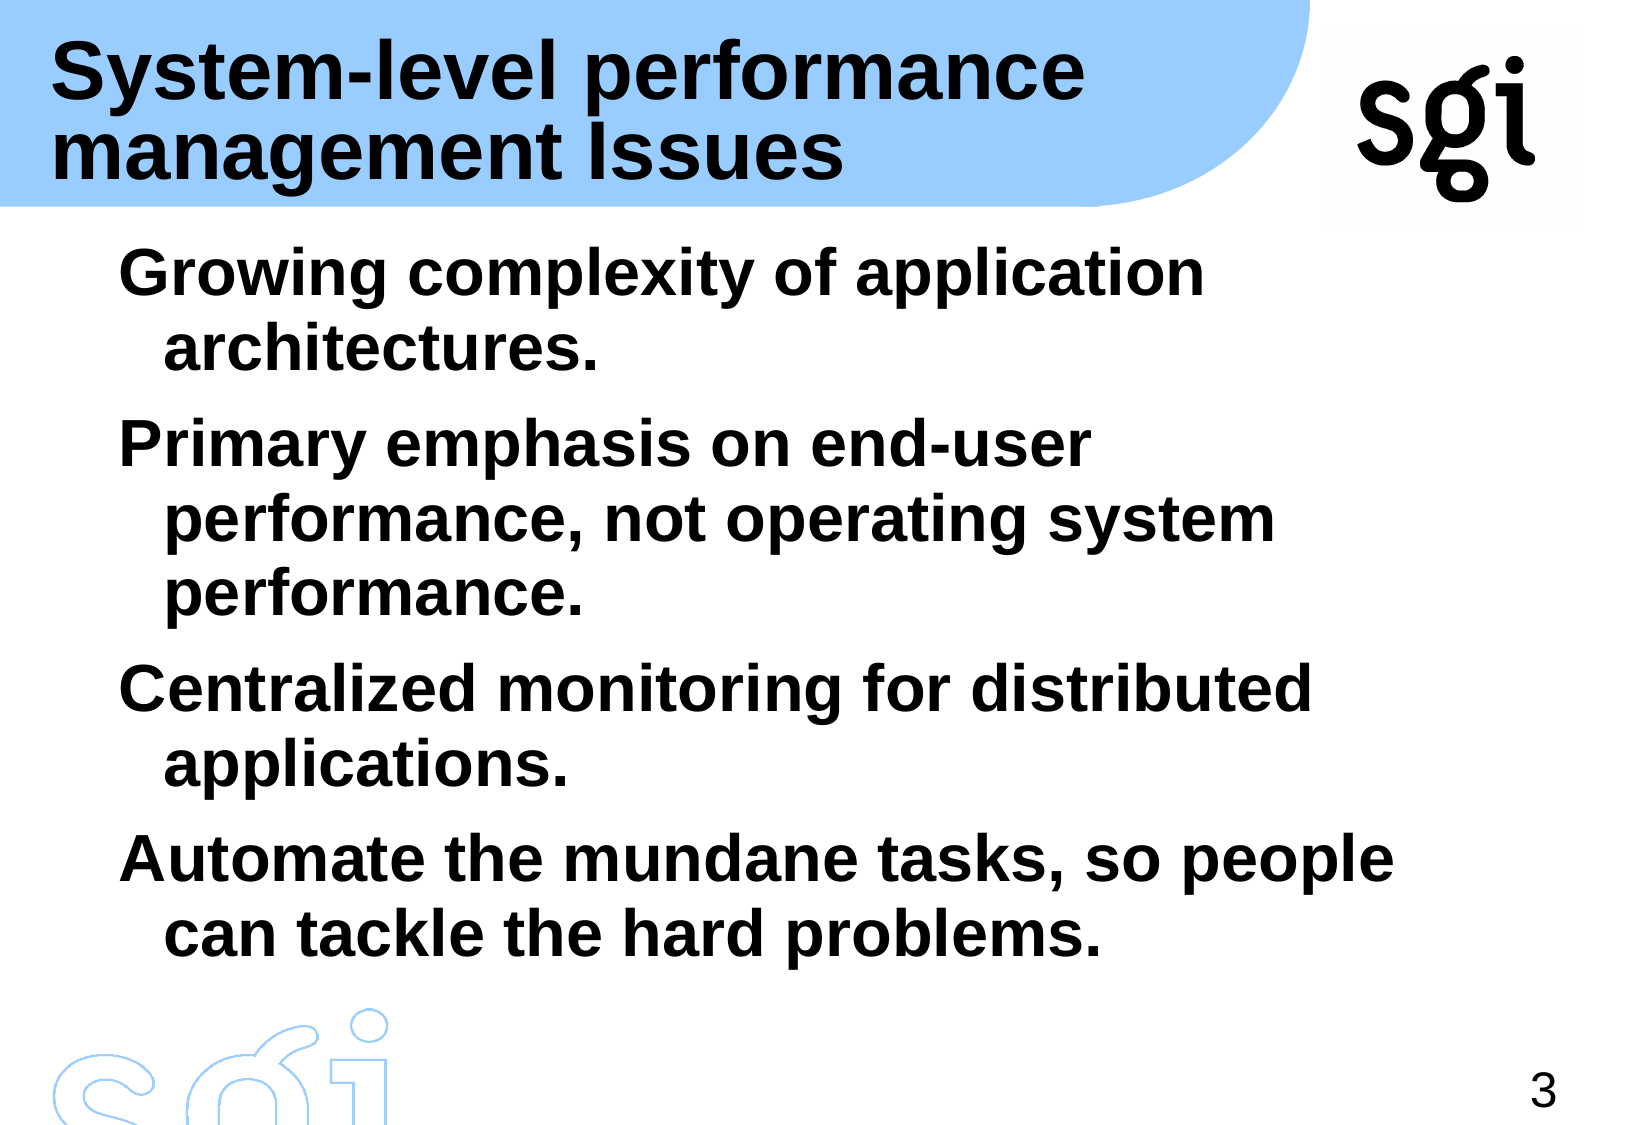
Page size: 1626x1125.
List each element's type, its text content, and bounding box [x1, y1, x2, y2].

list Growing complexity of application architectures. Primary emphasis on end-user performance, not operating system performance. Centralized monitoring for distributed applications. Automate the mundane tasks, so people can tackle the hard problems. [87, 228, 1538, 1025]
title System-level performance management Issues [36, 24, 1318, 208]
